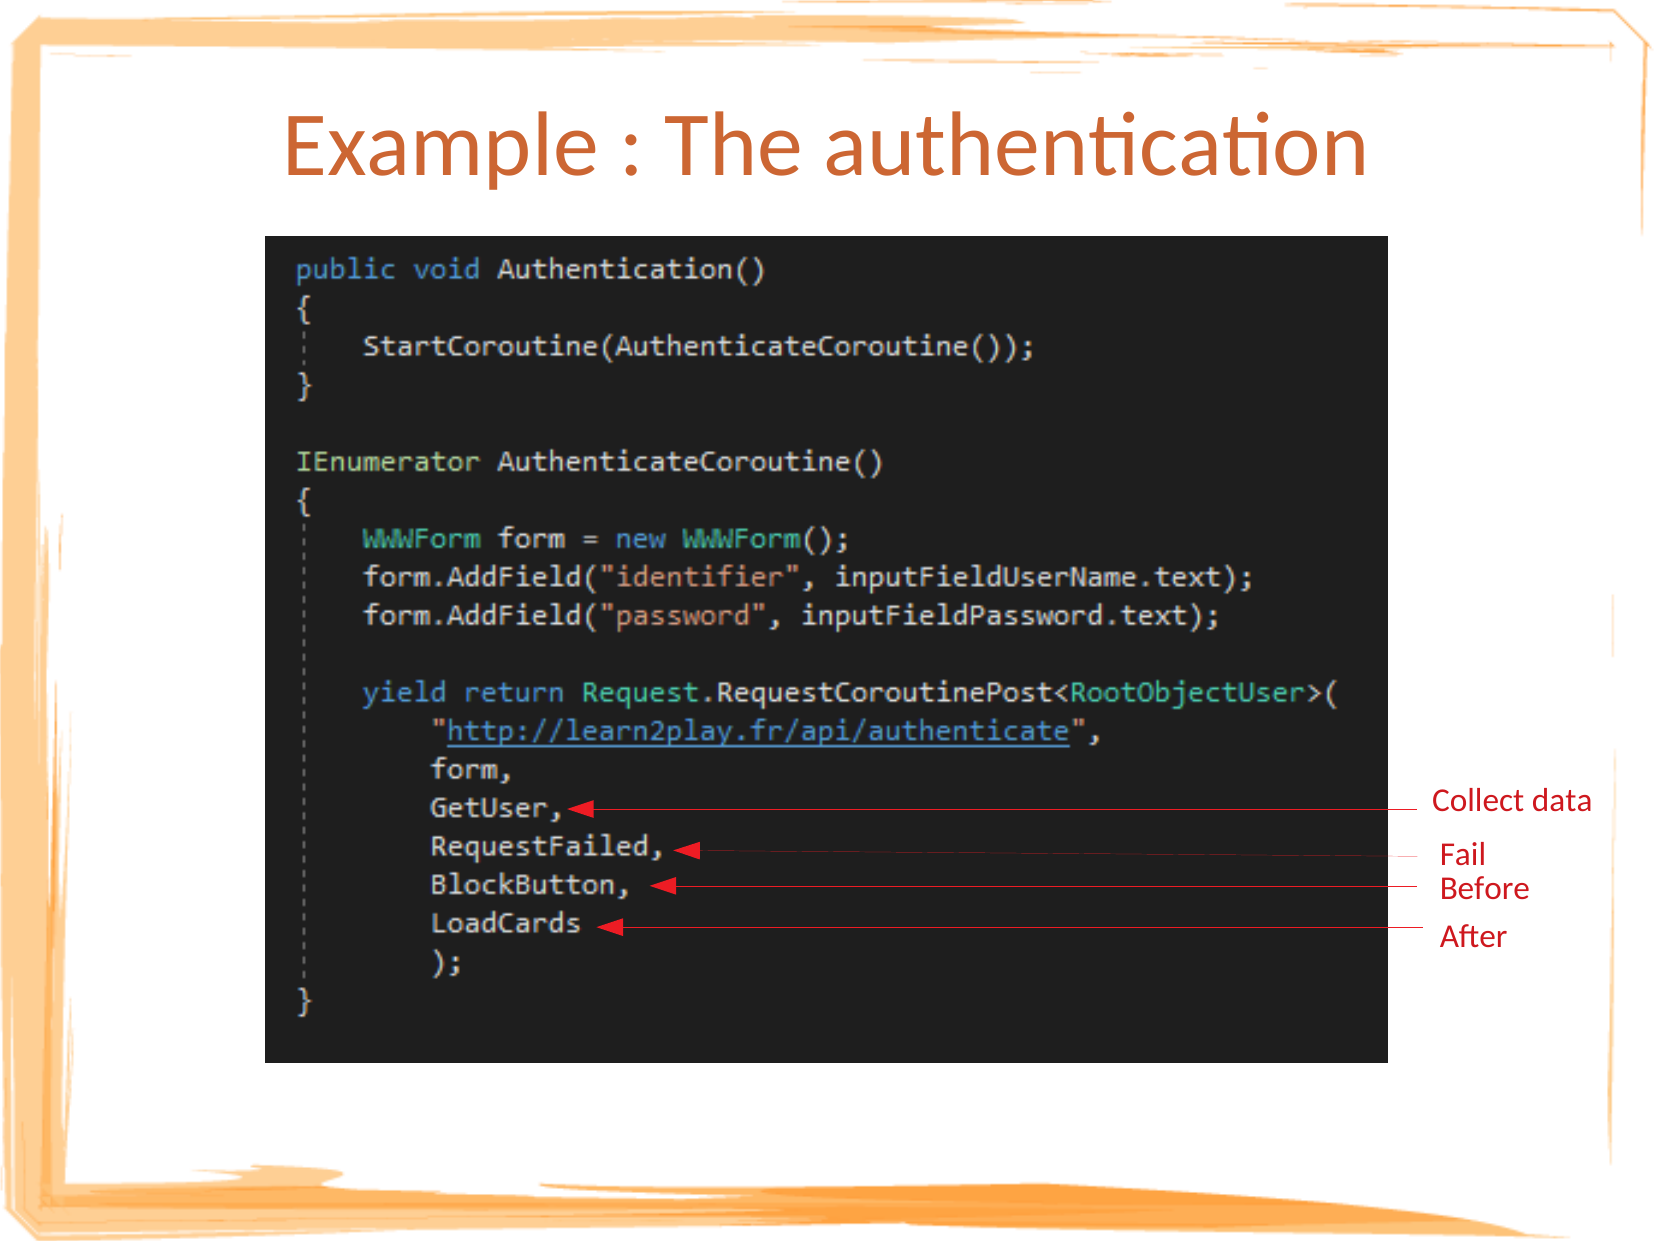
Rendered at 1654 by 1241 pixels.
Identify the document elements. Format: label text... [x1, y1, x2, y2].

text_box After [1425, 915, 1565, 975]
text_box Before [1425, 882, 1565, 915]
text_box Collect data [1417, 778, 1617, 827]
text_box Fail [1425, 833, 1565, 882]
title Example : The authentication [82, 49, 1571, 257]
picture [0, 0, 1654, 1241]
